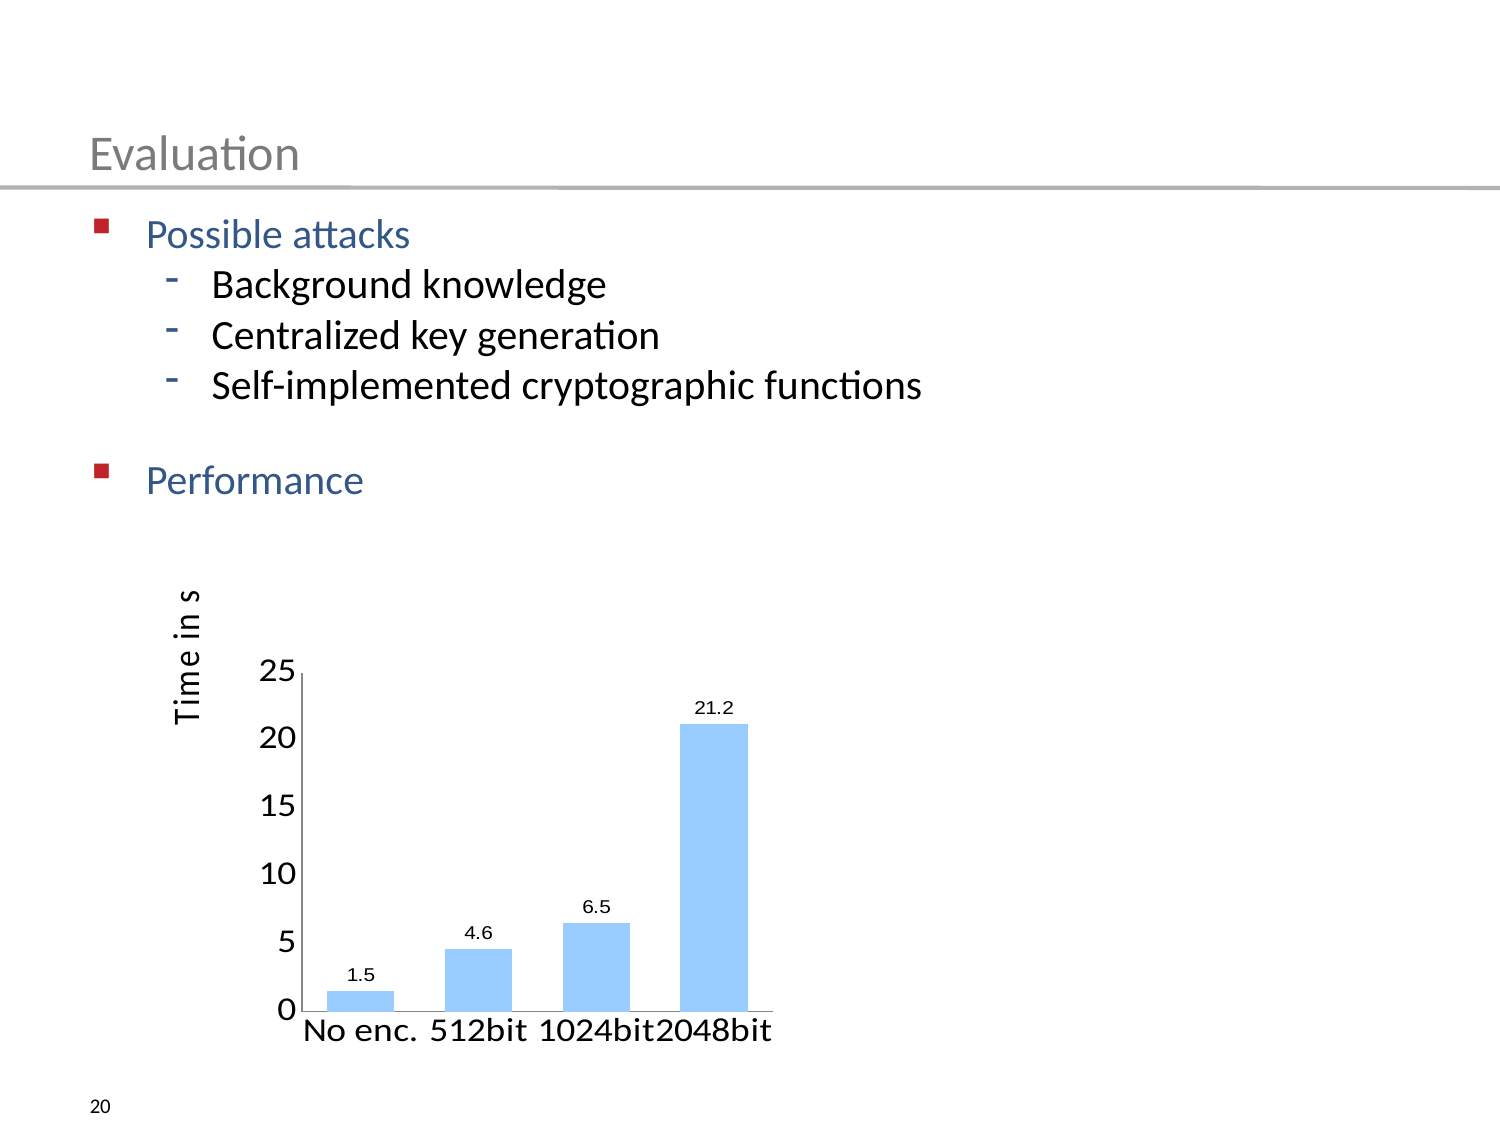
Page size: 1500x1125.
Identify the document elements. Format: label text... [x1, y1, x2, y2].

text_box Possible attacks Background knowledge Centralized key generation Self-implemented cryptographic functions Performance [75, 199, 1463, 1100]
text_box Evaluation [75, 19, 1463, 188]
chart [159, 597, 786, 1059]
